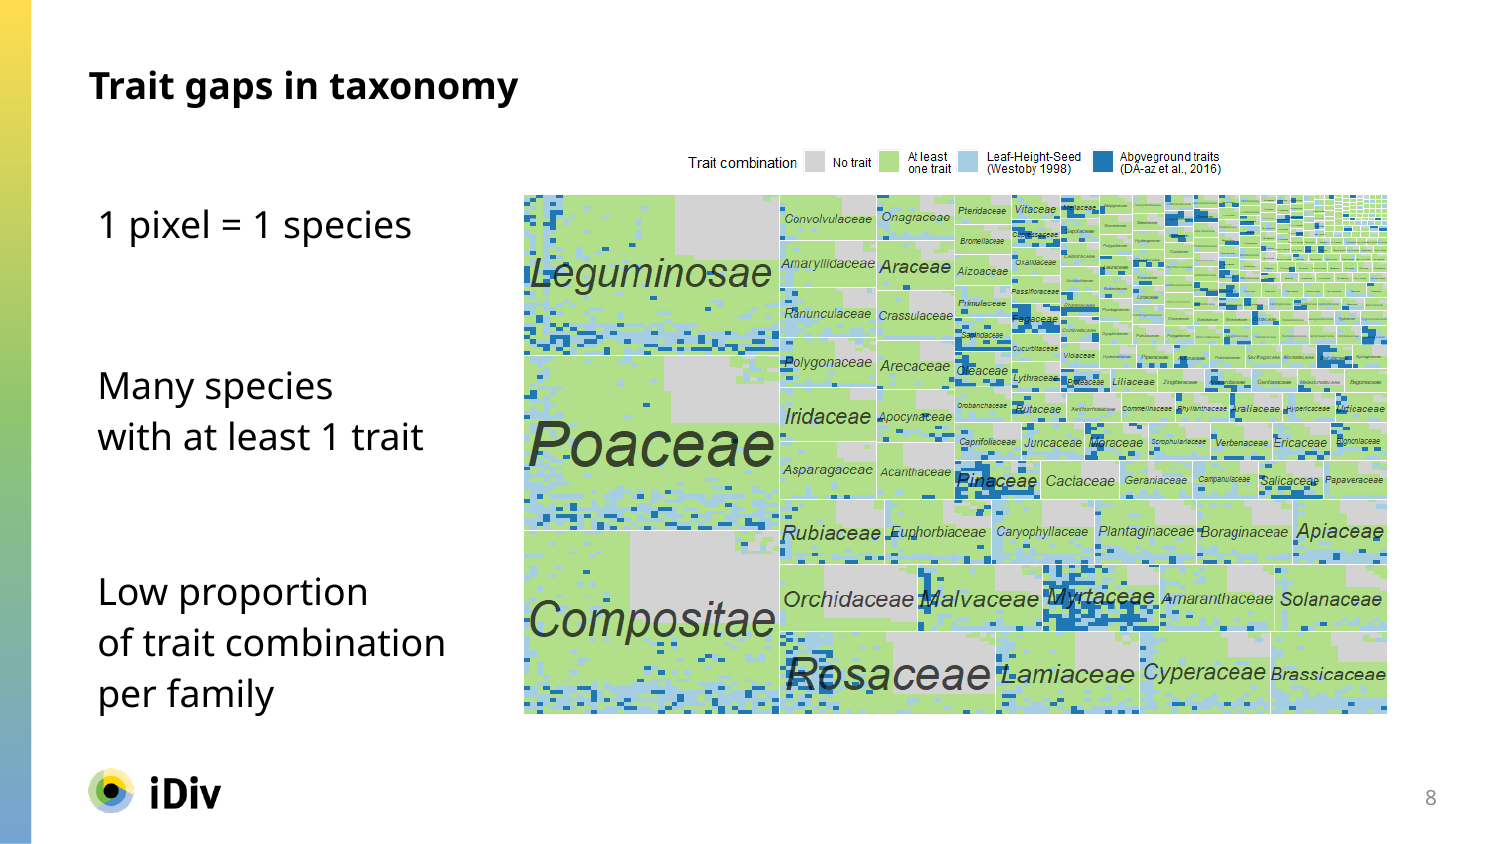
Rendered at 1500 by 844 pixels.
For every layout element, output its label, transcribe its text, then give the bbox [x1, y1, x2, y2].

text_box 1 pixel = 1 species [82, 191, 485, 252]
picture [0, 0, 1500, 844]
text_box Low proportion of trait combination per family [82, 557, 485, 710]
list Trait gaps in taxonomy [88, 61, 1437, 157]
slide_number <numéro> [1240, 767, 1437, 813]
text_box Many species with at least 1 trait [82, 351, 485, 458]
